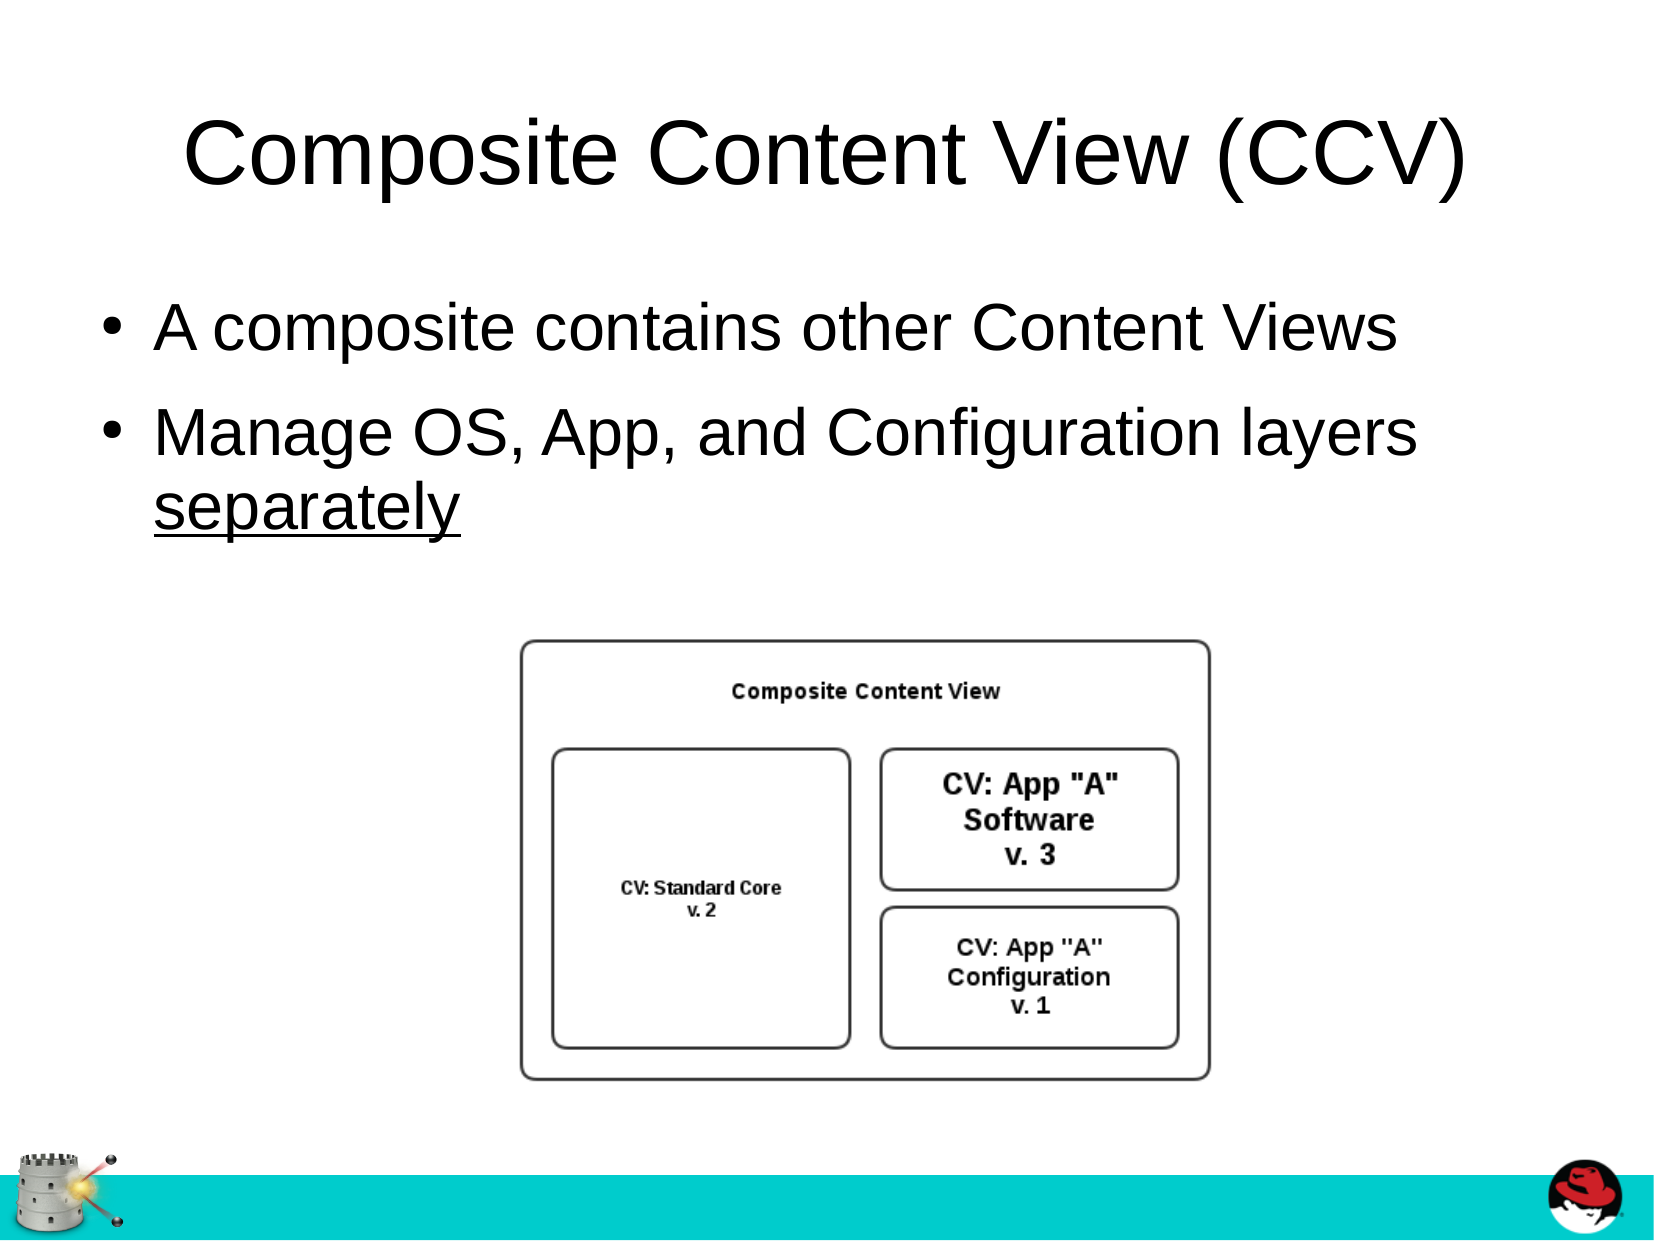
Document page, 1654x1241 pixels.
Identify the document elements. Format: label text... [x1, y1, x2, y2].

list A composite contains other Content Views Manage OS, App, and Configuration layers separately [82, 290, 1571, 1010]
picture [5, 1138, 130, 1241]
picture [1547, 1157, 1630, 1235]
title Composite Content View (CCV) [82, 49, 1571, 257]
picture [37, 563, 1241, 1111]
